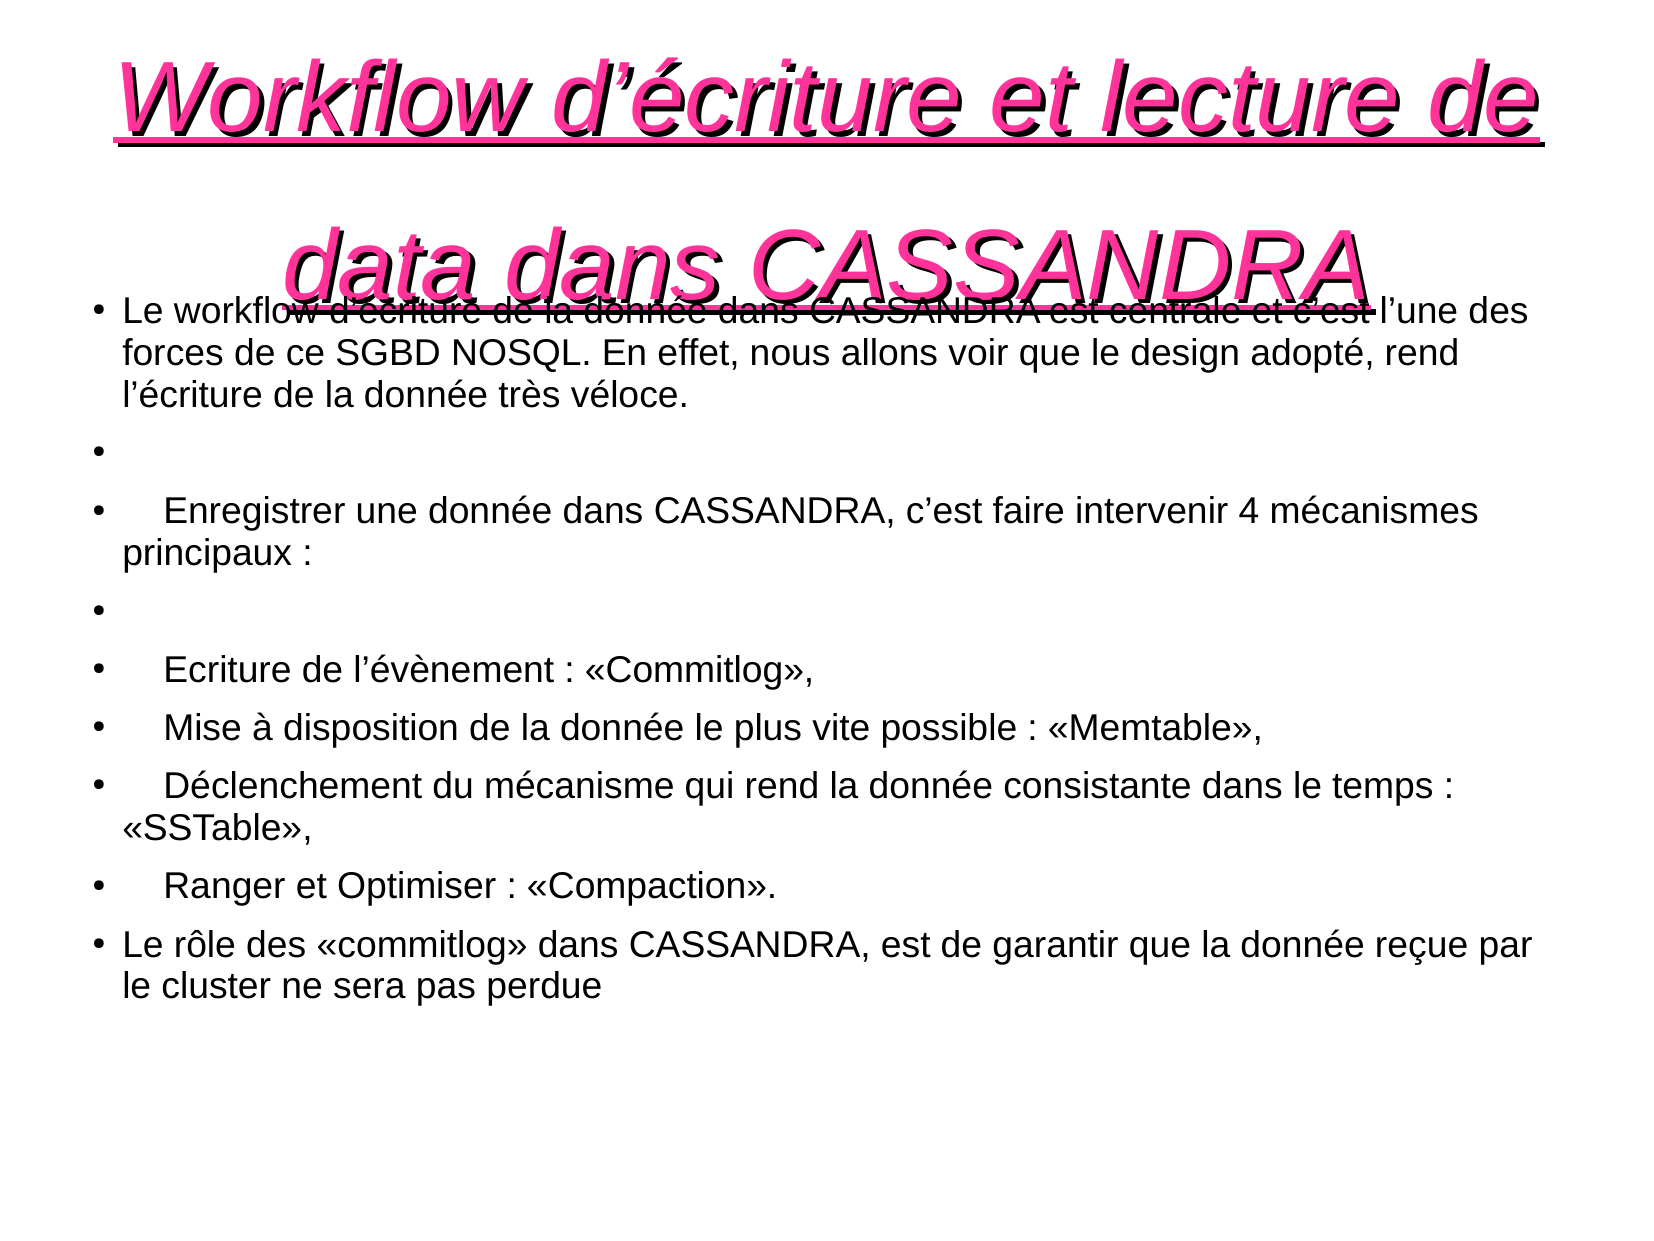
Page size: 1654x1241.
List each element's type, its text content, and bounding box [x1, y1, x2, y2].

list Le workflow d’écriture de la donnée dans CASSANDRA est centrale et c’est l’une des forces de ce SGBD NOSQL. En effet, nous allons voir que le design adopté, rend l’écriture de la donnée très véloce. Enregistrer une donnée dans CASSANDRA, c’est faire intervenir 4 mécanismes principaux : Ecriture de l’évènement : «Commitlog», Mise à disposition de la donnée le plus vite possible : «Memtable», Déclenchement du mécanisme qui rend la donnée consistante dans le temps : «SSTable», Ranger et Optimiser : «Compaction». Le rôle des «commitlog» dans CASSANDRA, est de garantir que la donnée reçue par le cluster ne sera pas perdue [82, 290, 1571, 1010]
title Workflow d’écriture et lecture de data dans CASSANDRA [82, 12, 1571, 290]
